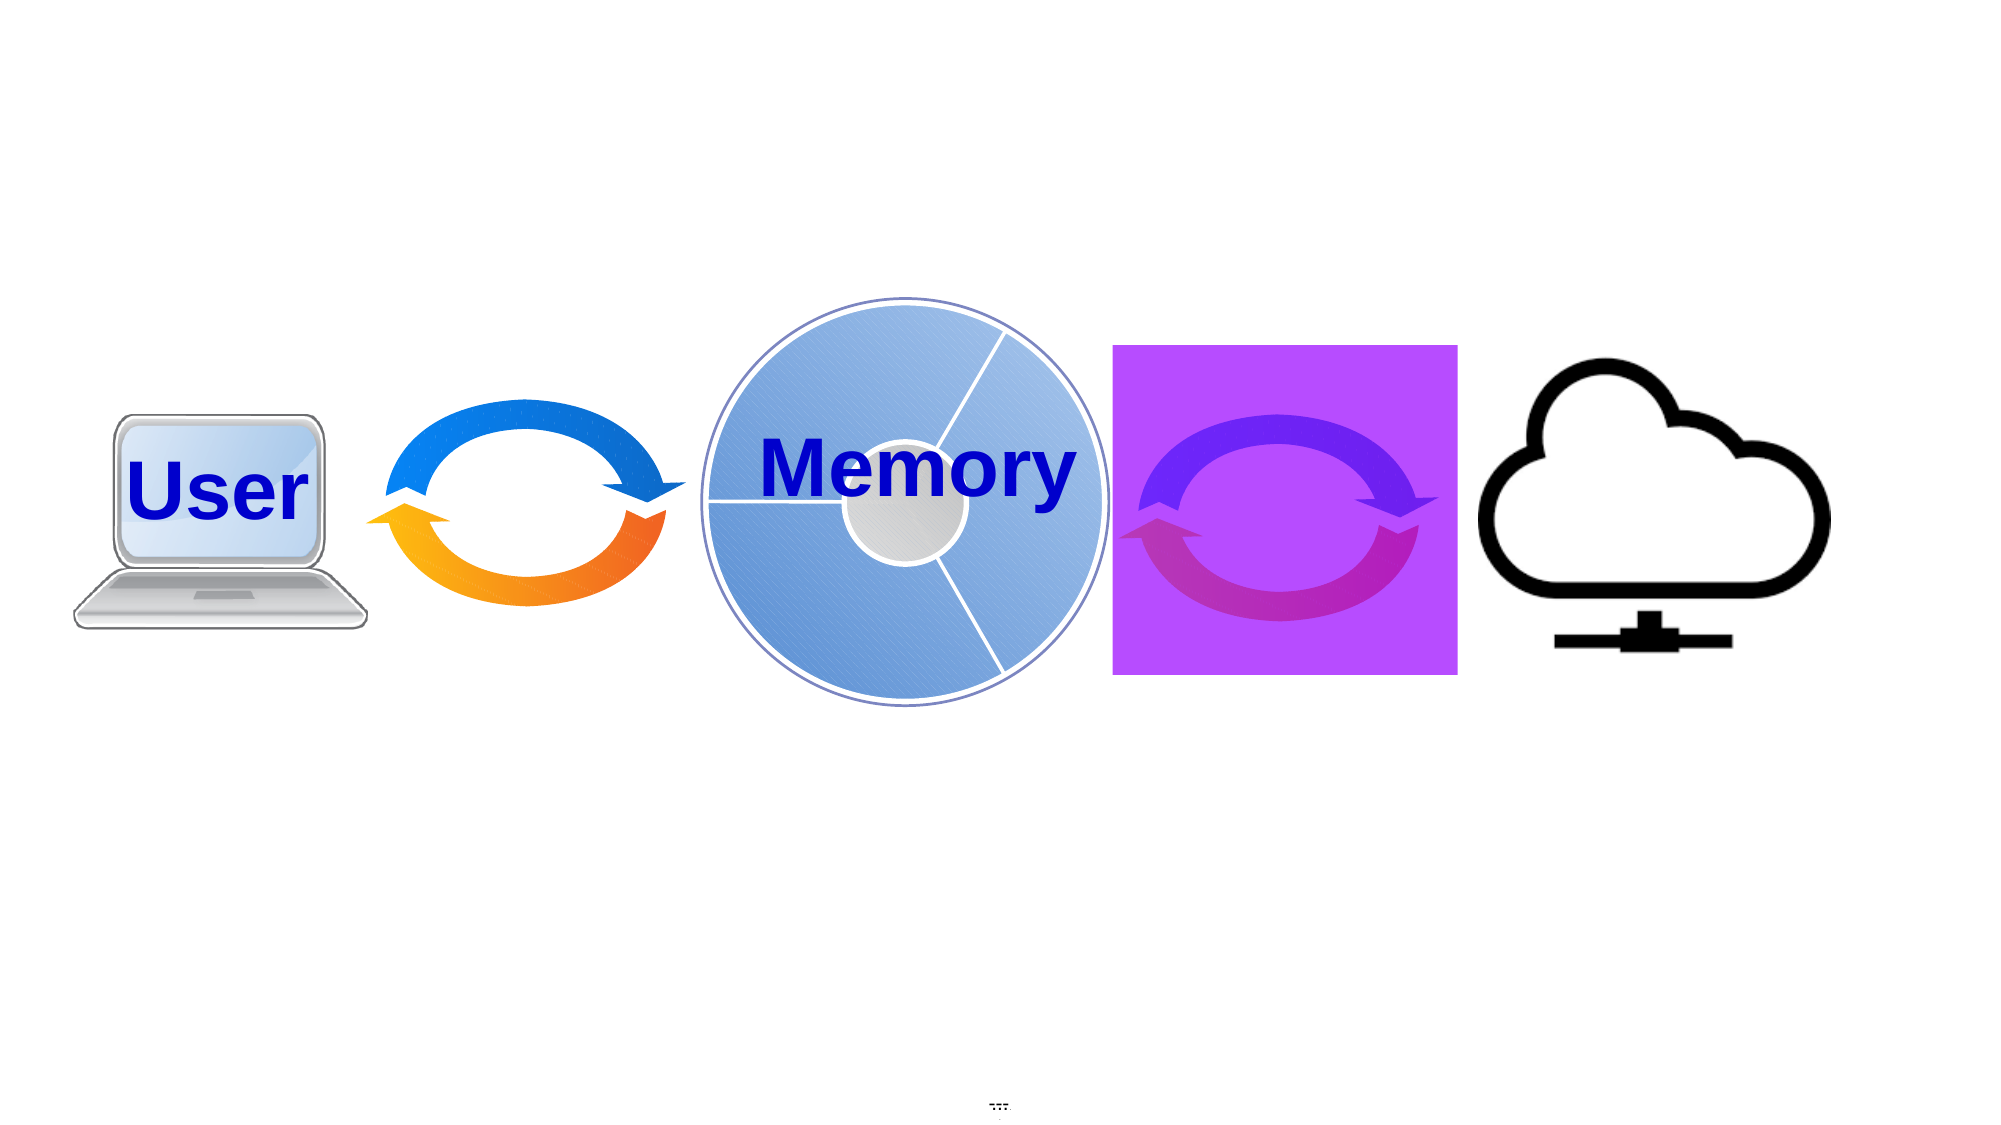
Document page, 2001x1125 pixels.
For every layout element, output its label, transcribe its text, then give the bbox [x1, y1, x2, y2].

text_box [1112, 345, 1458, 676]
text_box Memory [744, 414, 1112, 616]
text_box User [110, 437, 336, 579]
picture [1478, 329, 1831, 682]
picture [60, 280, 1128, 725]
